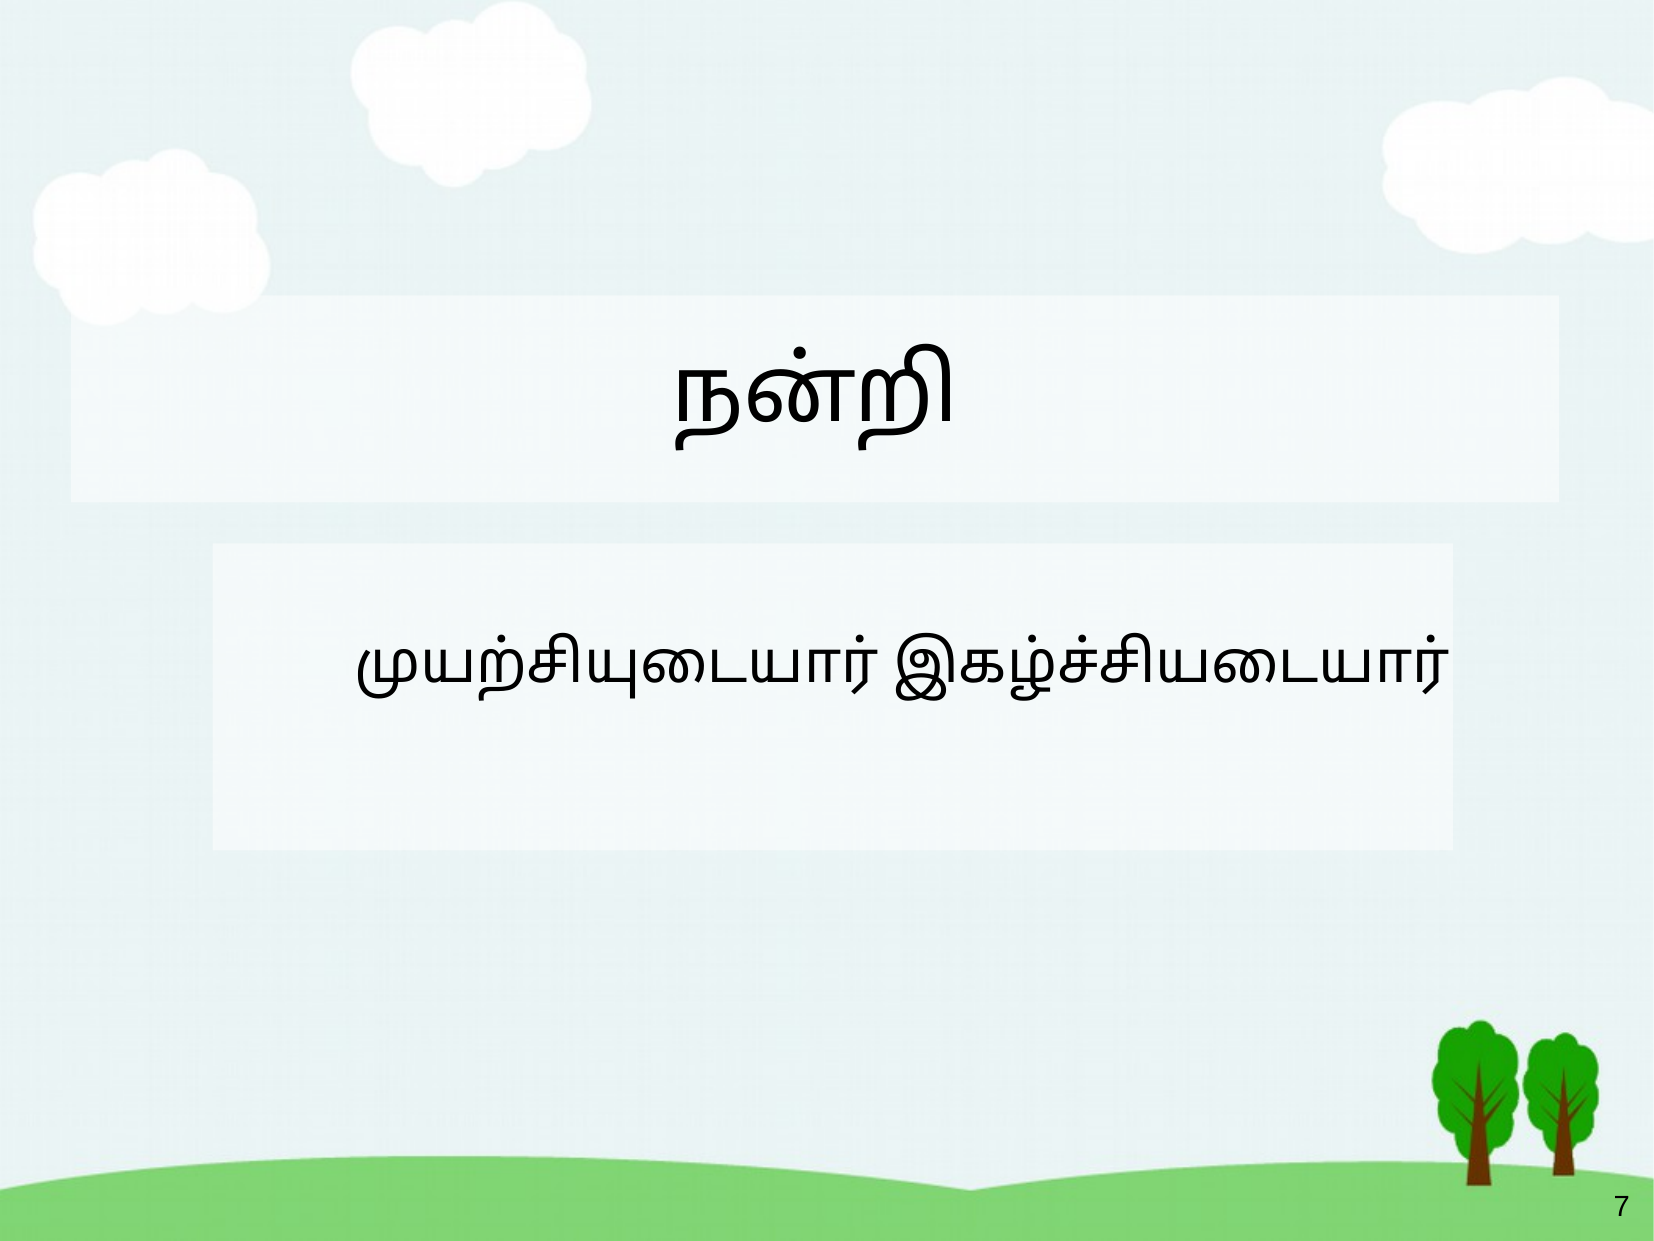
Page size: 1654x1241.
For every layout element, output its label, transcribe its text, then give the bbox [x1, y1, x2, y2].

picture [0, 0, 1654, 1241]
title நன்றி [70, 295, 1560, 503]
list முயற்சியுடையார் இகழ்ச்சியடையார் [212, 543, 1453, 851]
